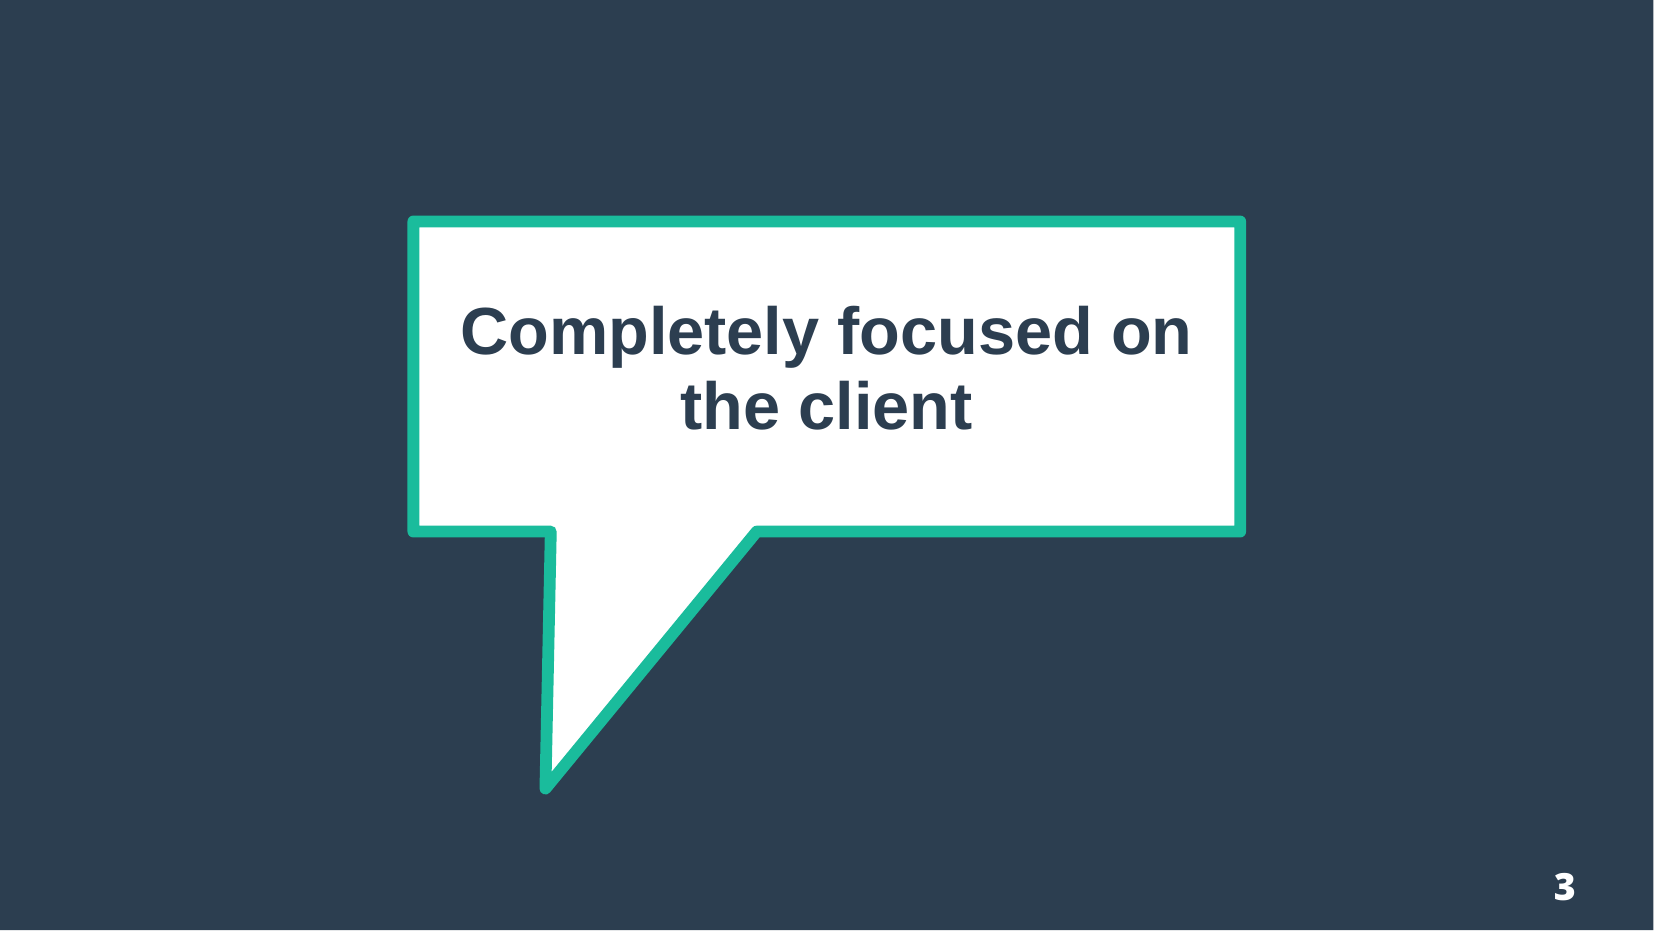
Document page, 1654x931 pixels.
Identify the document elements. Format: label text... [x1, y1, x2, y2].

title Completely focused on the client [442, 236, 1211, 502]
